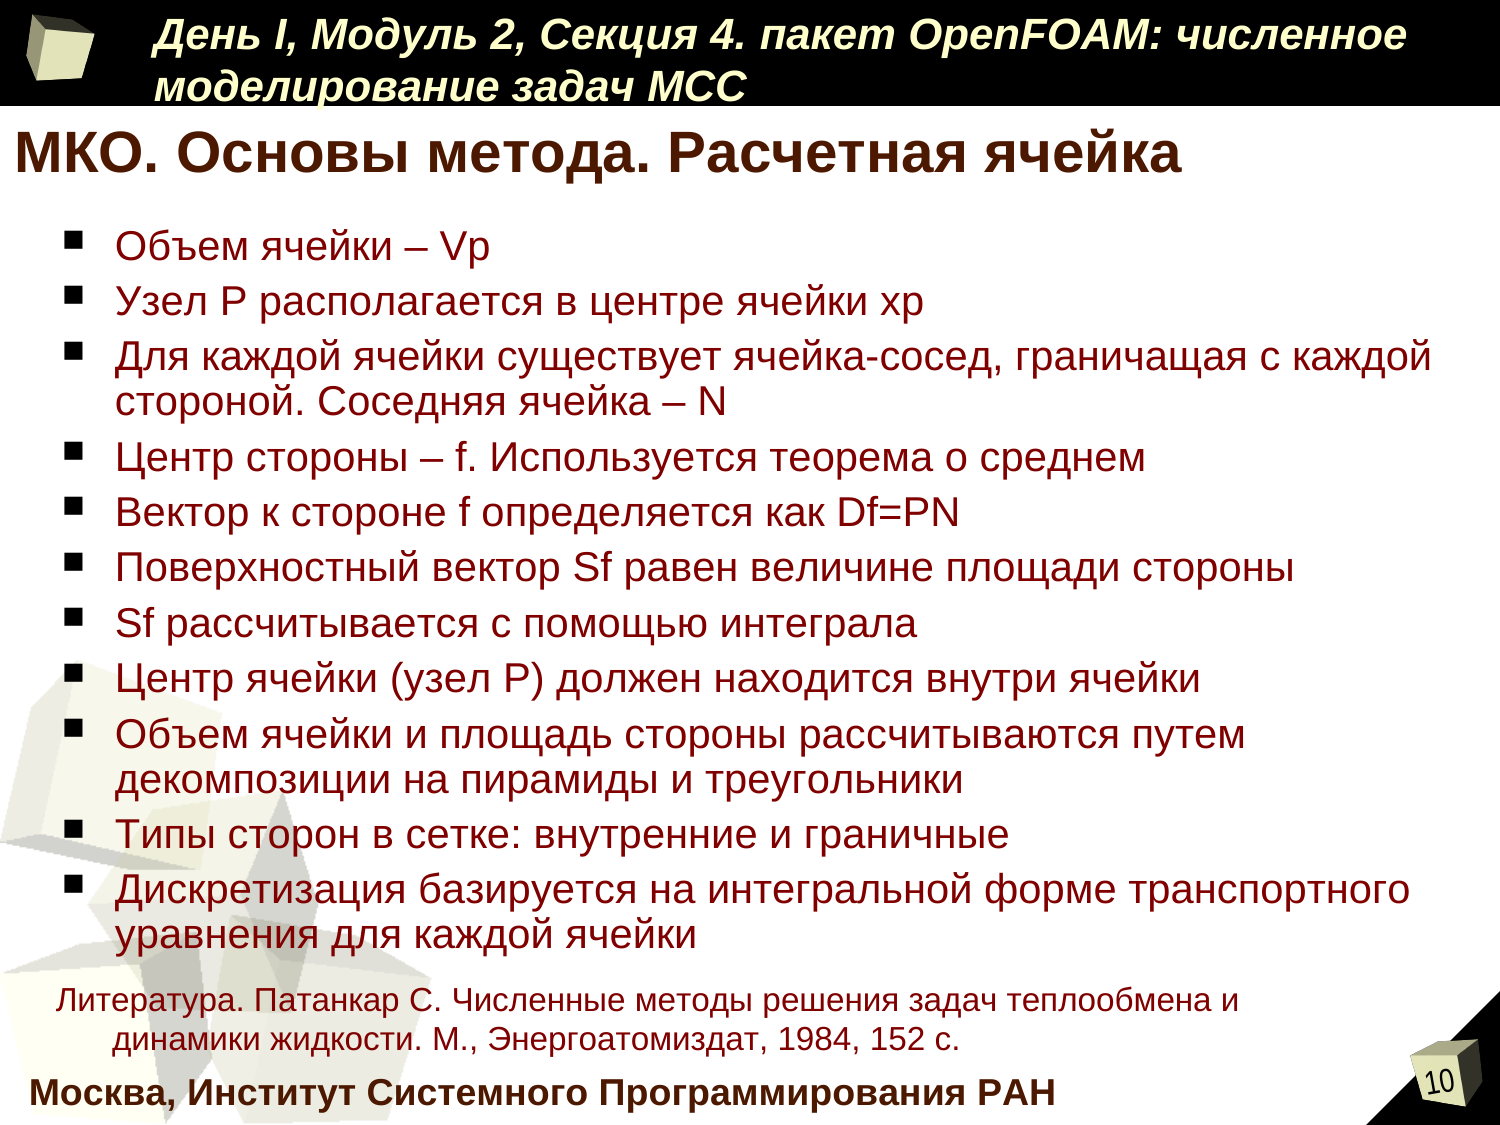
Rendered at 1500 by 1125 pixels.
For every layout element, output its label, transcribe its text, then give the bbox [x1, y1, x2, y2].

picture [0, 659, 433, 1125]
picture [423, 1088, 433, 1102]
text_box Литература. Патанкар С. Численные методы решения задач теплообмена и динамики жидкости. М., Энергоатомиздат, 1984, 152 с. [41, 969, 1403, 1066]
text_box МКО. Основы метода. Расчетная ячейка [0, 106, 1500, 192]
list Объем ячейки – Vp Узел P располагается в центре ячейки xp Для каждой ячейки существует ячейка-сосед, граничащая с каждой стороной. Соседняя ячейка – N Центр стороны – f. Используется теорема о среднем Вектор к стороне f определяется как Df=PN Поверхностный вектор Sf равен величине площади стороны Sf рассчитывается с помощью интеграла Центр ячейки (узел P) должен находится внутри ячейки Объем ячейки и площадь стороны рассчитываются путем декомпозиции на пирамиды и треугольники Типы сторон в сетке: внутренние и граничные Дискретизация базируется на интегральной форме транспортного уравнения для каждой ячейки [29, 192, 1473, 977]
